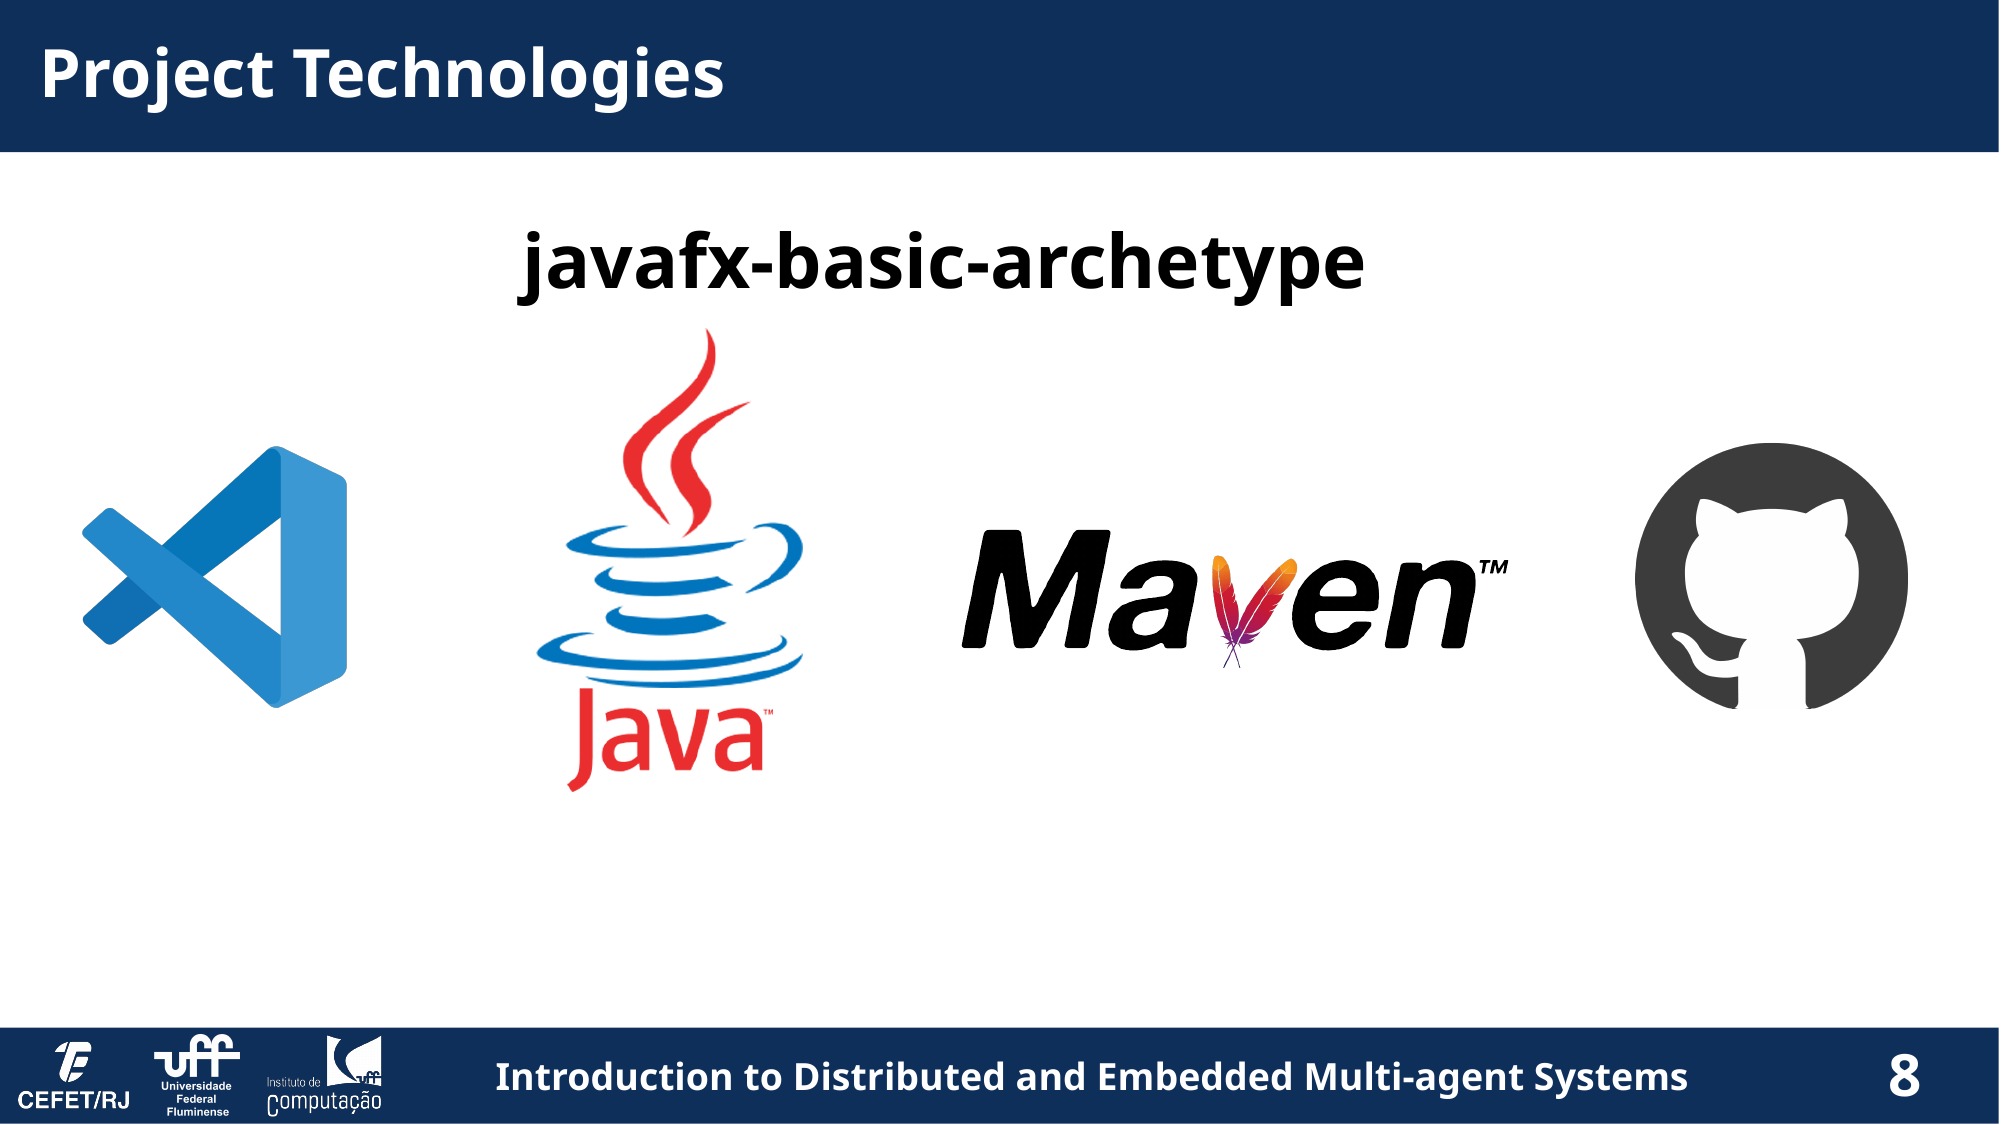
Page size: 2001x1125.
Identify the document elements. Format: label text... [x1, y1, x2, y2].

picture [265, 1033, 383, 1117]
picture [77, 442, 349, 709]
picture [442, 324, 916, 798]
picture [153, 1033, 241, 1121]
picture [1635, 442, 1909, 709]
picture [950, 525, 1512, 668]
text_box Project Technologies [25, 23, 1999, 119]
picture [18, 1021, 129, 1125]
text_box javafx-basic-archetype [265, 206, 1624, 312]
